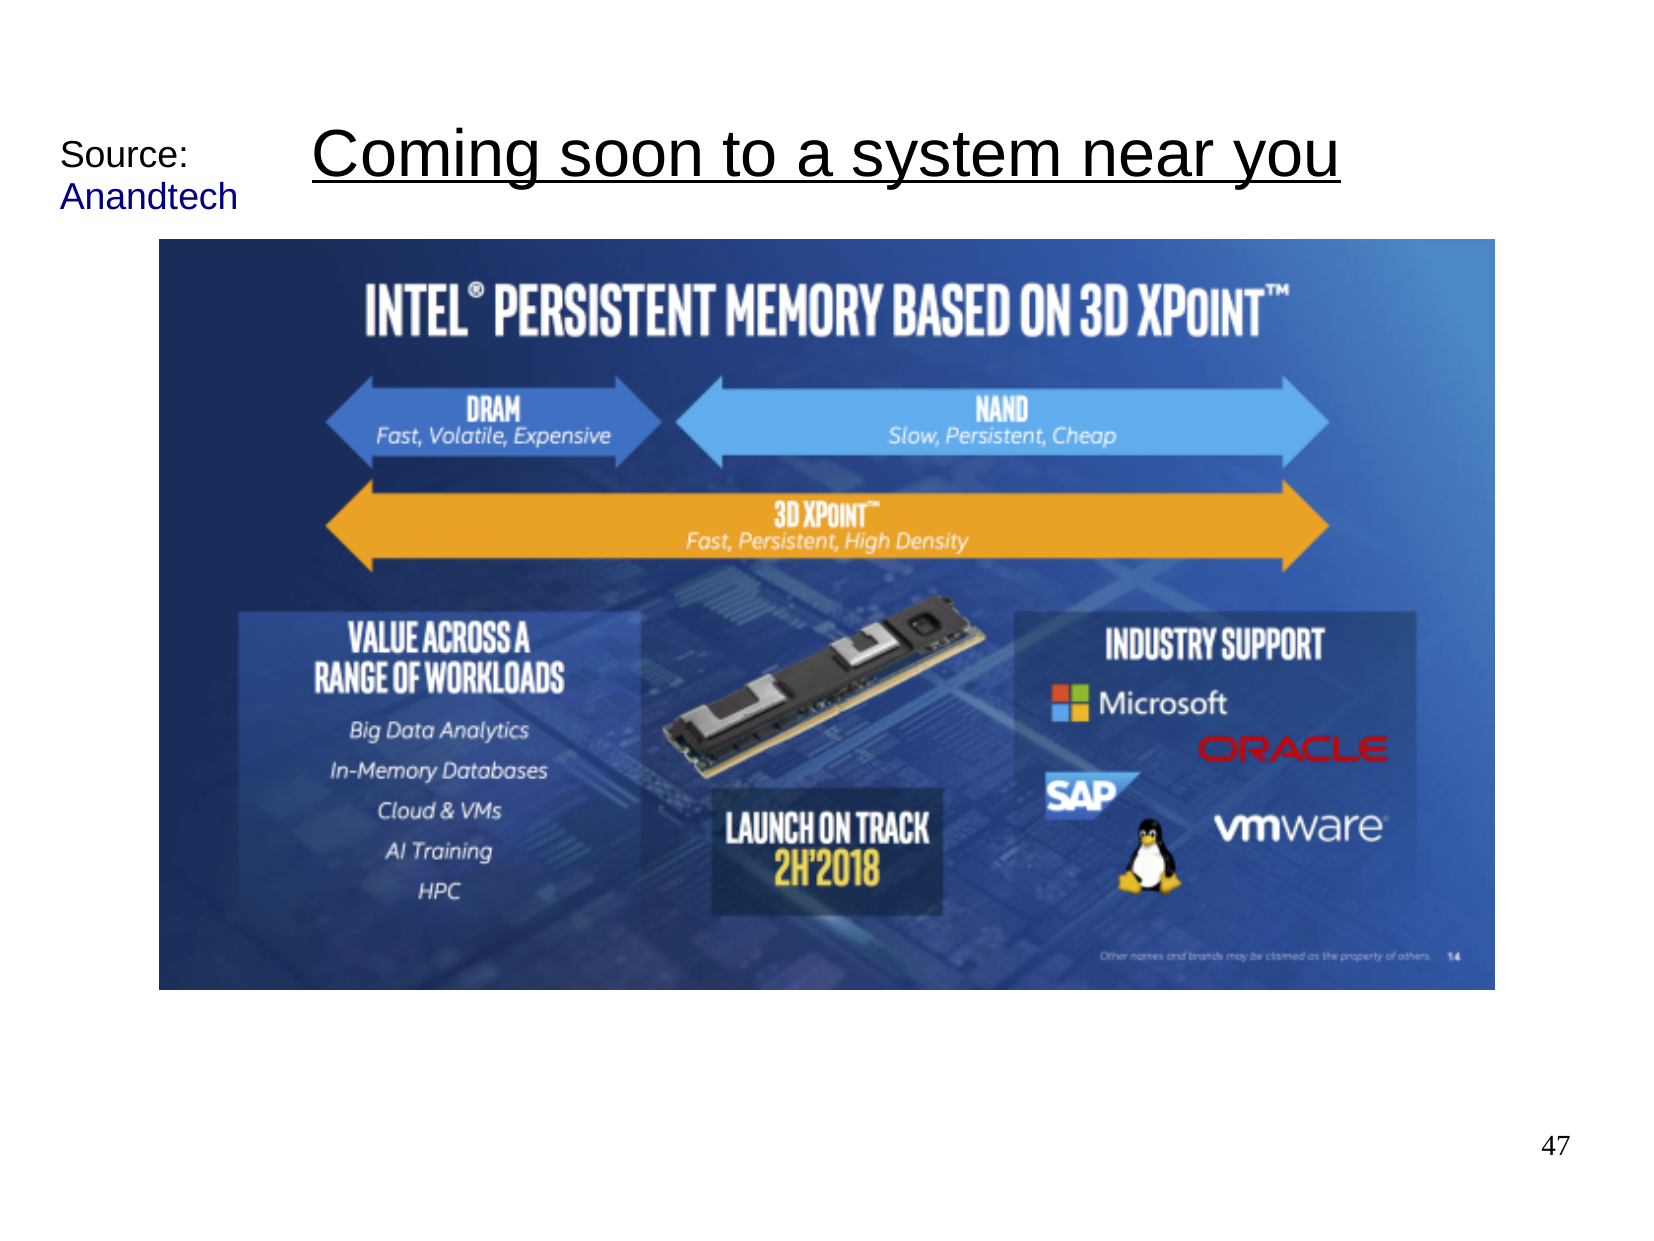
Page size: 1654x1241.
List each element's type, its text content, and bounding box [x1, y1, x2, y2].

picture [159, 239, 1495, 991]
title Coming soon to a system near you [82, 49, 1571, 257]
text_box Source: Anandtech [45, 126, 254, 226]
